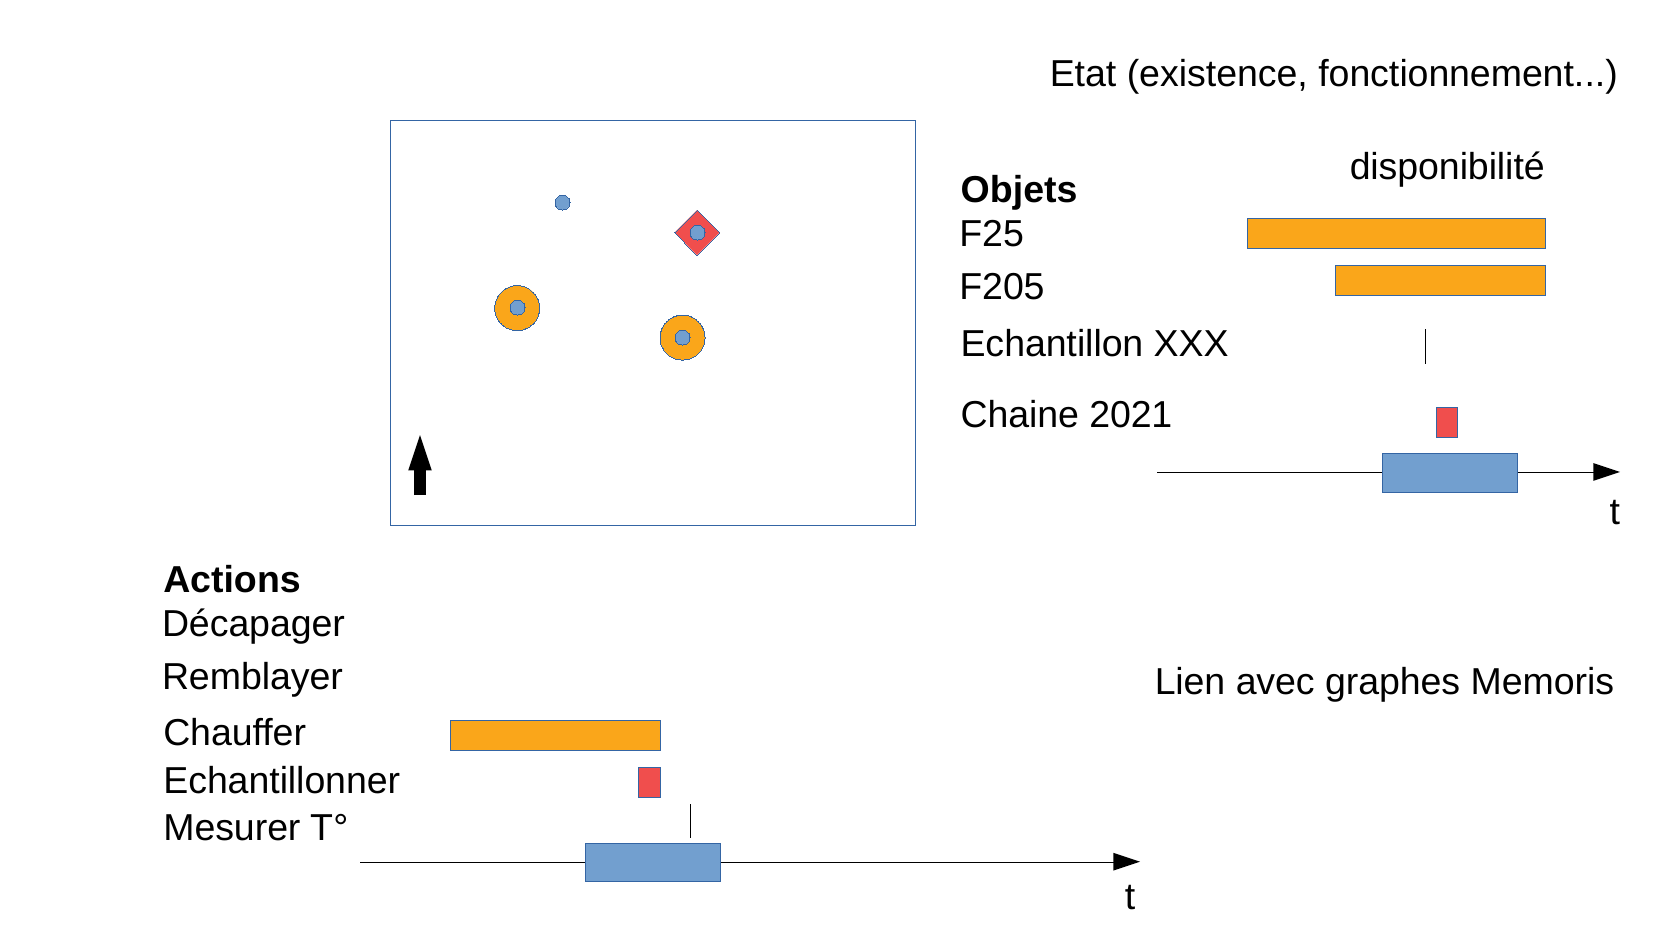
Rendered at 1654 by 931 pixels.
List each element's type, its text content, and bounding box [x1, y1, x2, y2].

text_box disponibilité [1335, 138, 1560, 196]
text_box Remblayer [147, 648, 358, 706]
text_box [555, 195, 571, 211]
text_box [1436, 407, 1458, 438]
text_box Objets [945, 161, 1093, 219]
text_box Echantillonner [148, 751, 415, 809]
text_box Actions [148, 550, 316, 595]
text_box [1247, 218, 1546, 249]
text_box Décapager [147, 595, 360, 652]
text_box [1382, 453, 1518, 493]
text_box [660, 315, 706, 361]
text_box Echantillon XXX [945, 314, 1244, 372]
text_box F205 [944, 258, 1060, 316]
text_box Lien avec graphes Memoris [1140, 652, 1636, 752]
text_box Etat (existence, fonctionnement...) [1035, 45, 1634, 102]
text_box [494, 285, 540, 331]
text_box [585, 843, 721, 882]
text_box [674, 210, 720, 256]
text_box Chauffer [148, 706, 321, 751]
text_box Mesurer T° [148, 799, 364, 856]
text_box [638, 767, 661, 798]
text_box F25 [944, 205, 1039, 258]
text_box [1335, 265, 1546, 296]
text_box t [1594, 483, 1636, 541]
text_box Chaine 2021 [945, 385, 1188, 443]
text_box t [1110, 868, 1151, 926]
text_box [450, 720, 661, 751]
